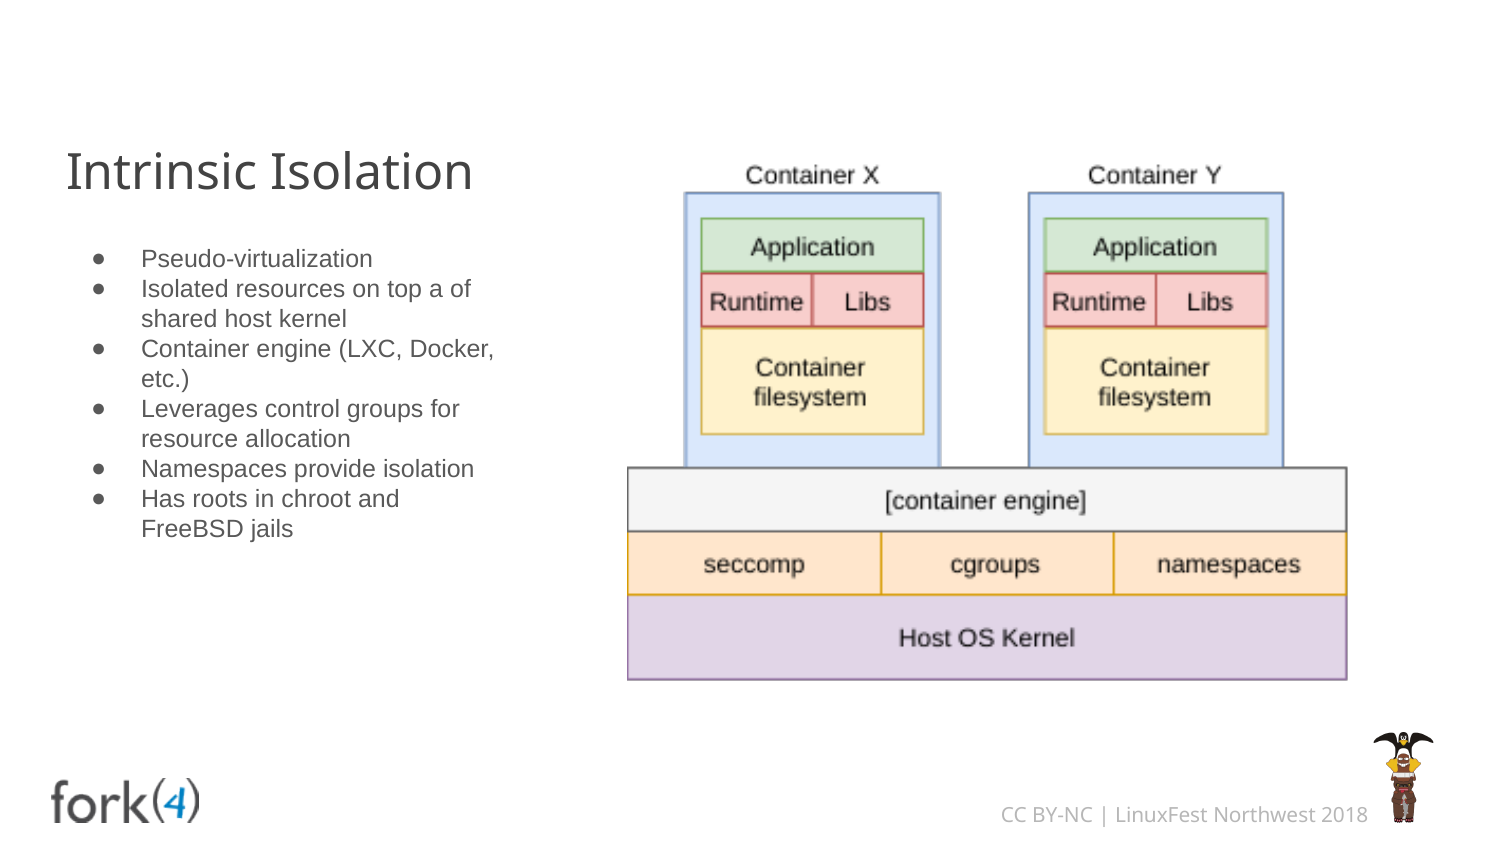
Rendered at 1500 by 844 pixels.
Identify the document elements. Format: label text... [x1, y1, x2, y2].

list Pseudo-virtualization Isolated resources on top a of shared host kernel Container engine (LXC, Docker, etc.) Leverages control groups for resource allocation Namespaces provide isolation Has roots in chroot and FreeBSD jails [51, 227, 512, 750]
picture [627, 161, 1350, 683]
title Intrinsic Isolation [51, 91, 512, 216]
picture [1358, 732, 1449, 823]
picture [51, 778, 199, 823]
